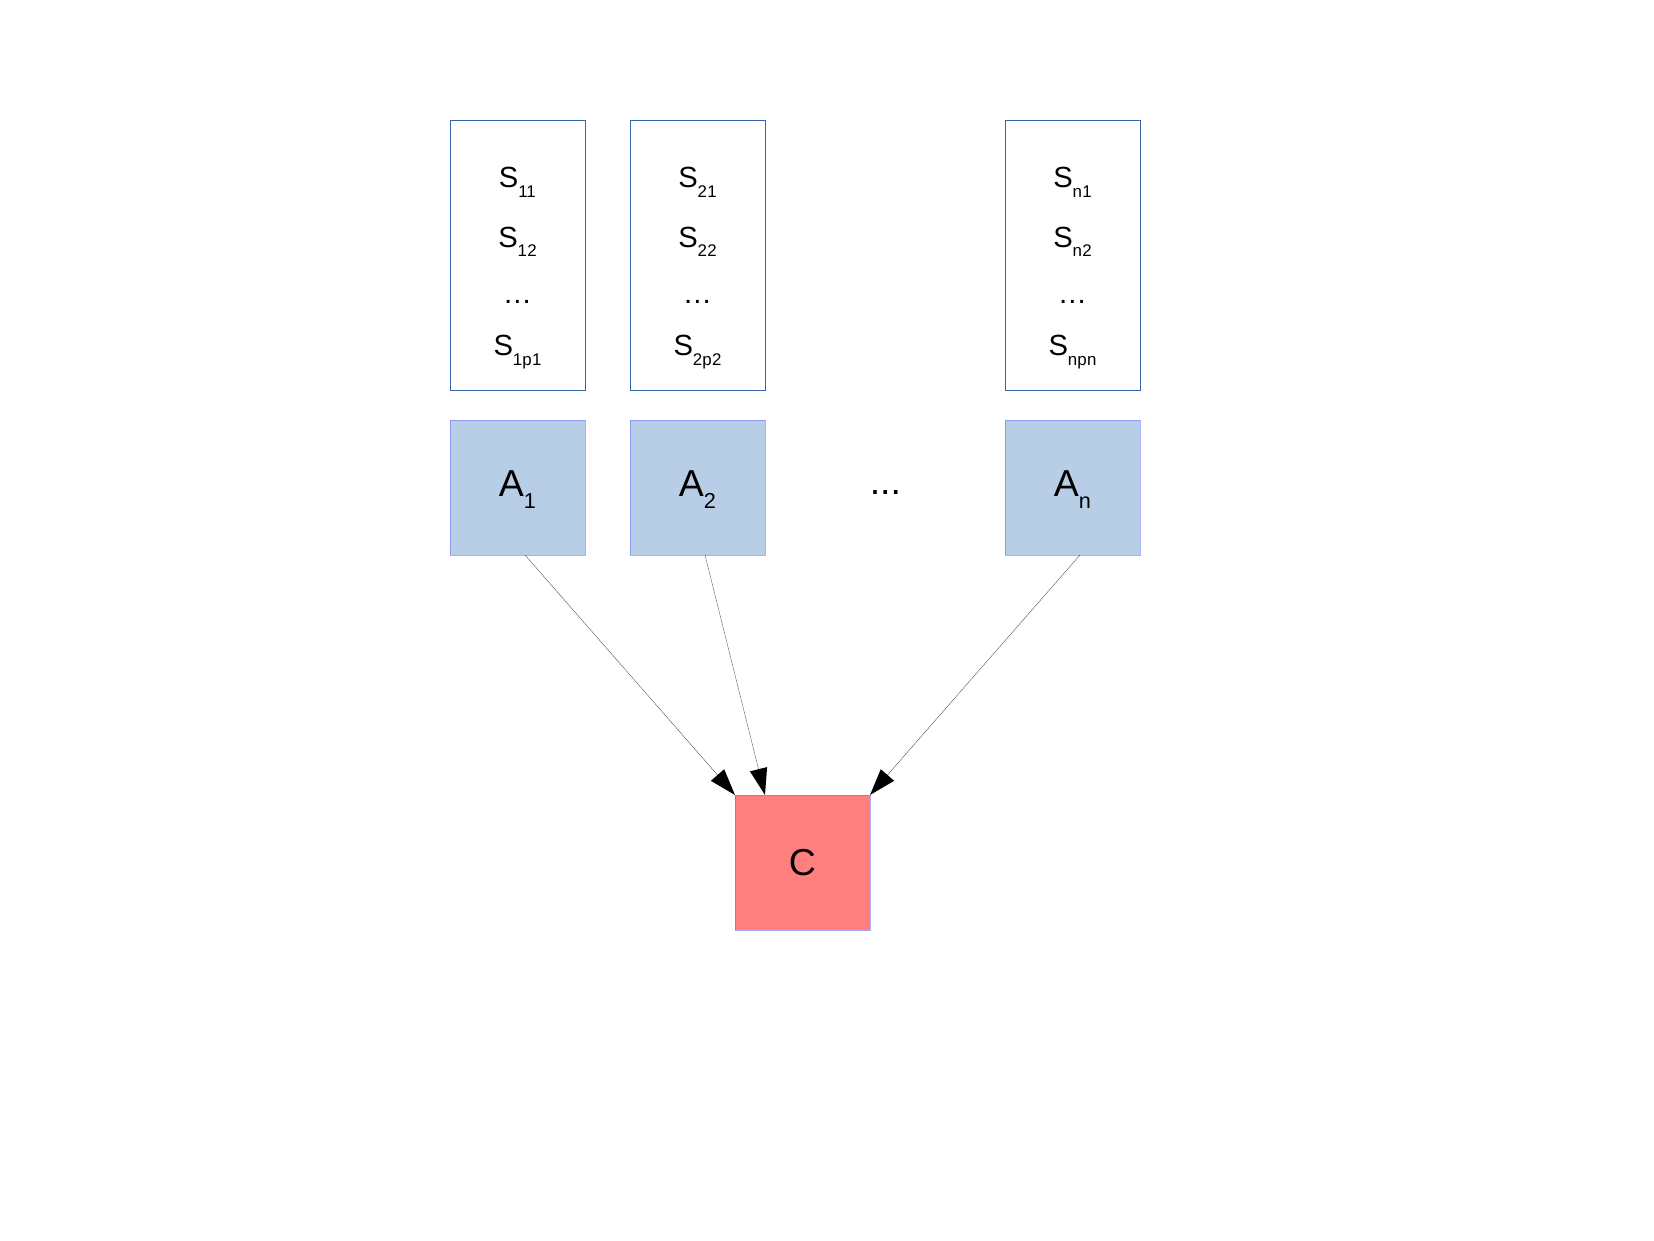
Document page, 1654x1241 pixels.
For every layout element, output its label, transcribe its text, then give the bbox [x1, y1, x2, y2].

text_box C [735, 795, 871, 931]
text_box ... [855, 453, 1006, 511]
text_box A2 [630, 420, 766, 556]
text_box S21 S22 … S2p2 [630, 120, 766, 391]
text_box Sn1 Sn2 … Snpn [1005, 120, 1141, 391]
text_box S11 S12 … S1p1 [450, 120, 586, 391]
text_box An [1005, 420, 1141, 556]
text_box A1 [450, 420, 586, 556]
